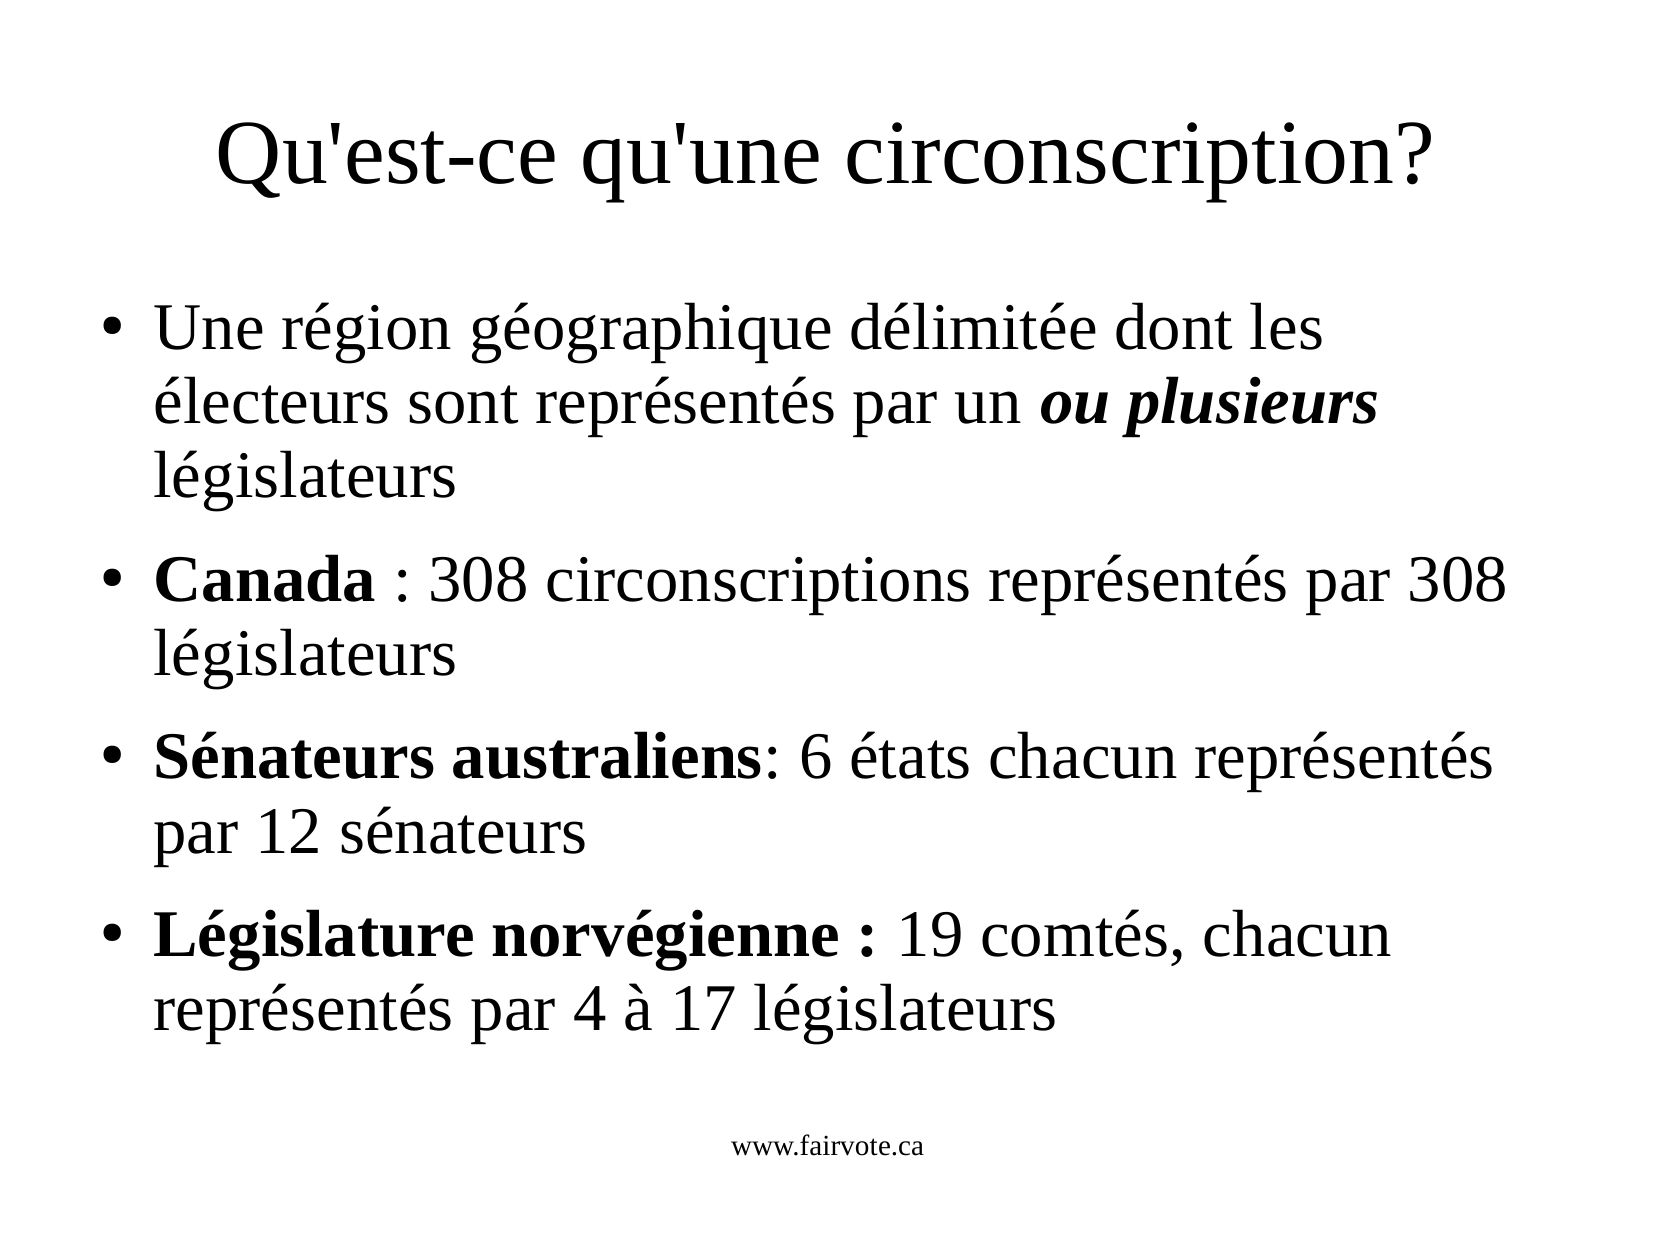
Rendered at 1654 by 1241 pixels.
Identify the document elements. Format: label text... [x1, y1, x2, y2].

title Qu'est-ce qu'une circonscription? [82, 56, 1571, 250]
list Une région géographique délimitée dont les électeurs sont représentés par un ou plusieurs législateurs Canada : 308 circonscriptions représentés par 308 législateurs Sénateurs australiens: 6 états chacun représentés par 12 sénateurs Législature norvégienne : 19 comtés, chacun représentés par 4 à 17 législateurs [82, 290, 1538, 1109]
